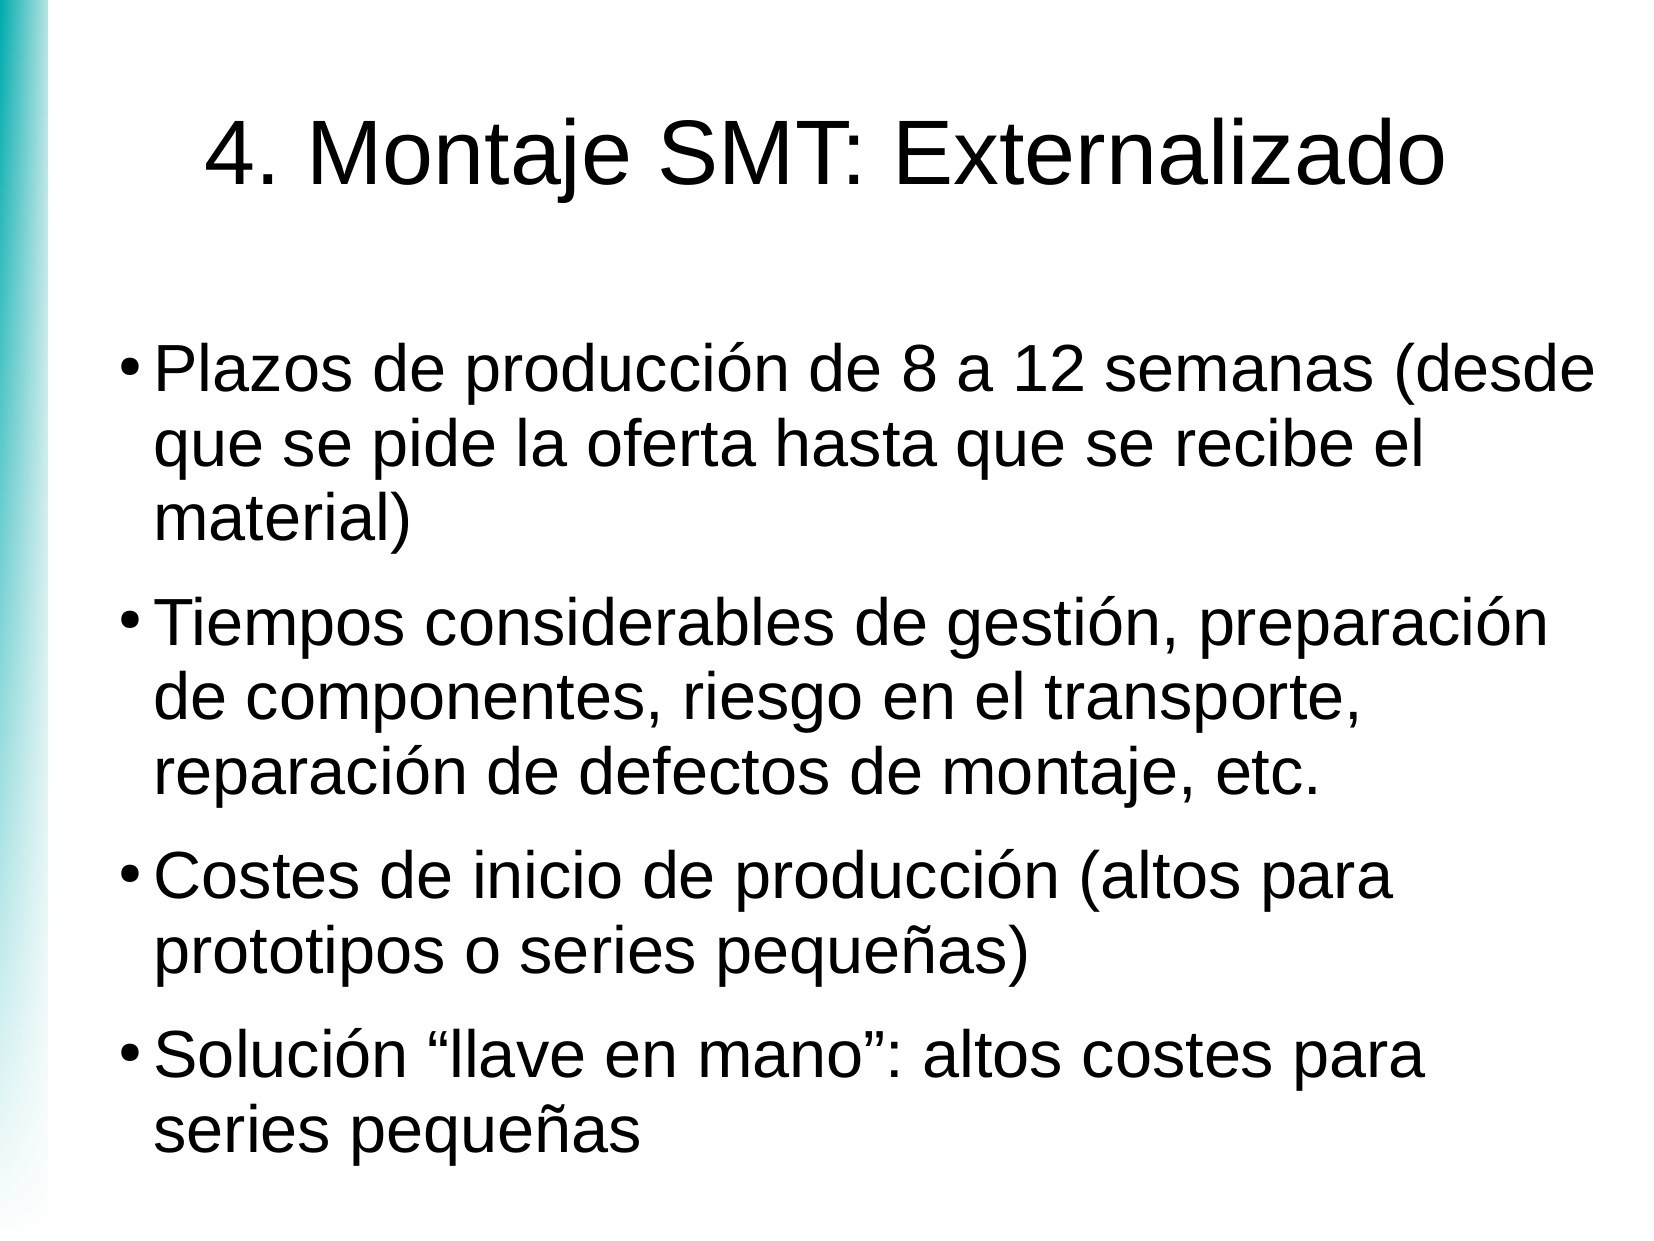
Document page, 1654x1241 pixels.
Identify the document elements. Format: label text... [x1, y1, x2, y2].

list Plazos de producción de 8 a 12 semanas (desde que se pide la oferta hasta que se recibe el material) Tiempos considerables de gestión, preparación de componentes, riesgo en el transporte, reparación de defectos de montaje, etc. Costes de inicio de producción (altos para prototipos o series pequeñas) Solución “llave en mano”: altos costes para series pequeñas [118, 330, 1607, 1170]
title 4. Montaje SMT: Externalizado [82, 49, 1571, 257]
